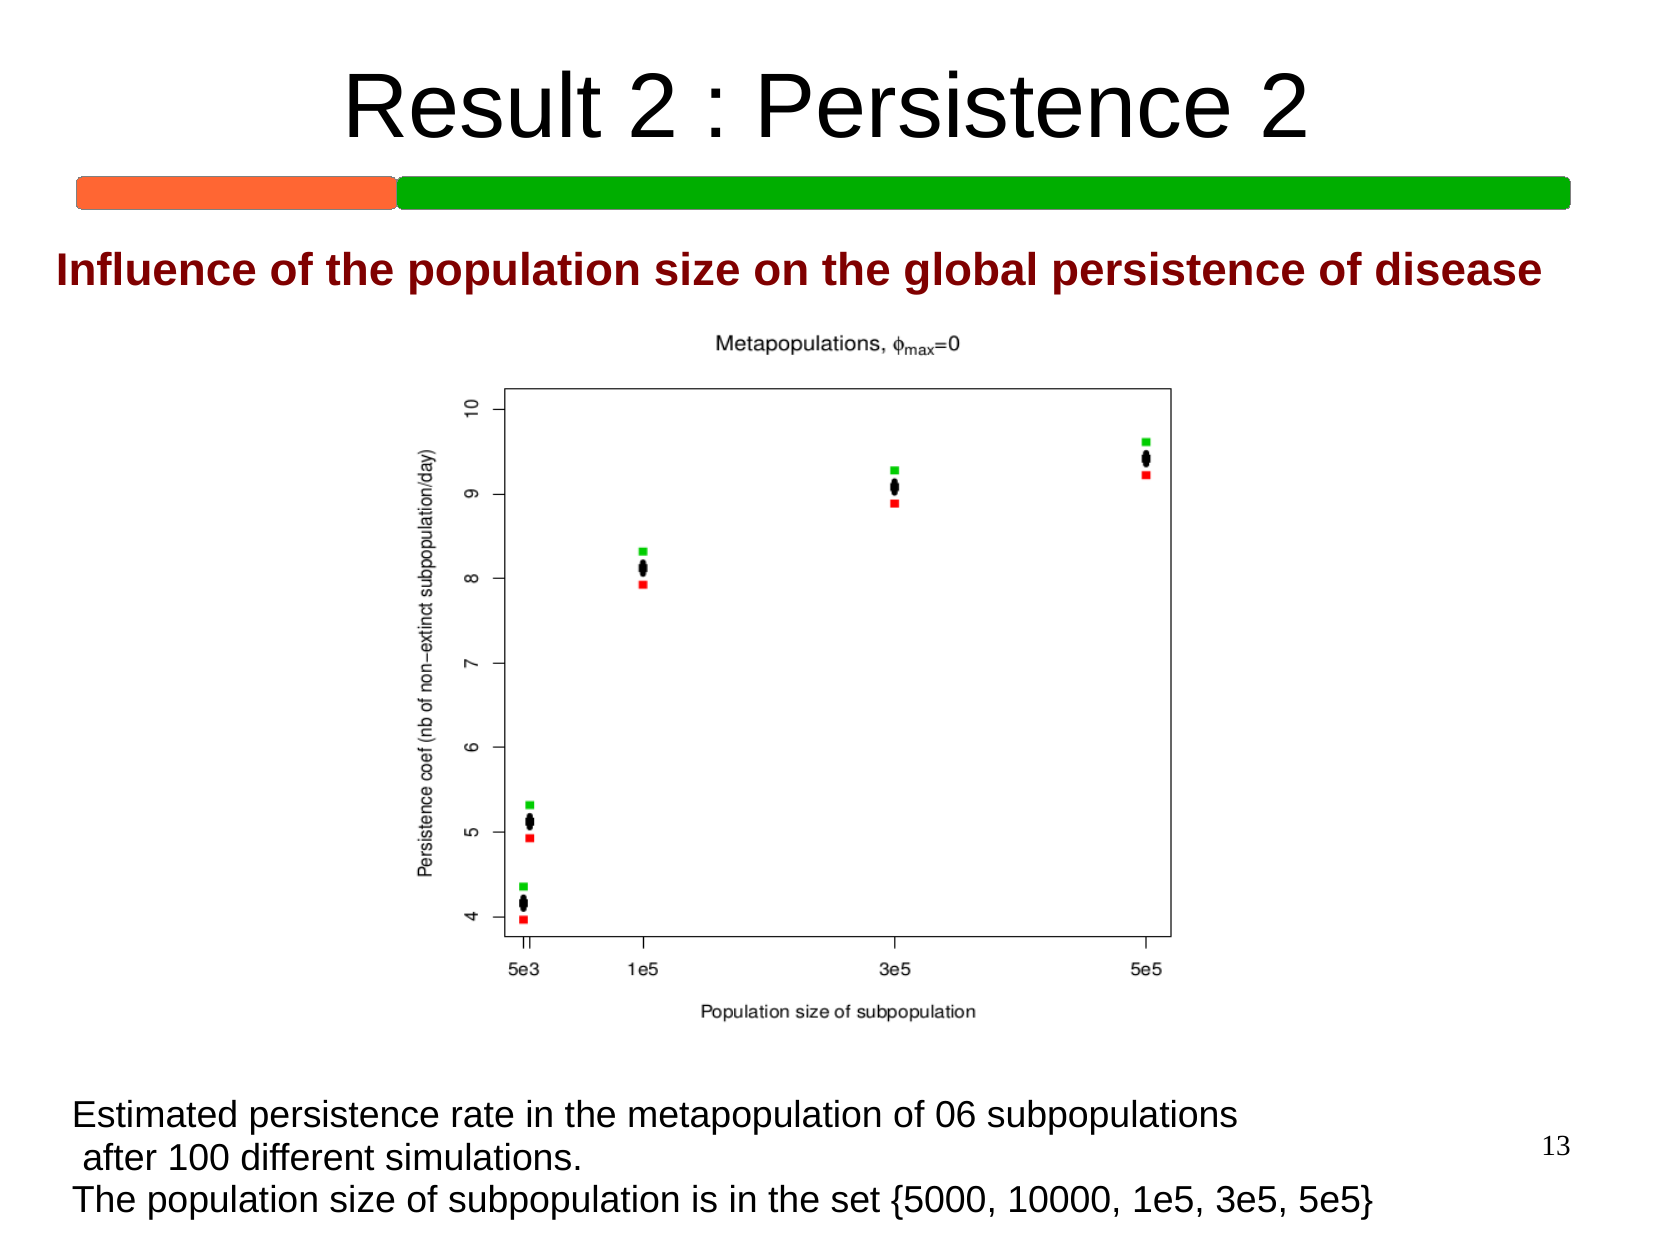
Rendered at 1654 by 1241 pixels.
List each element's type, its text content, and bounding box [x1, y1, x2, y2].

title Result 2 : Persistence 2 [82, 2, 1571, 180]
text_box [76, 176, 1571, 210]
text_box Estimated persistence rate in the metapopulation of 06 subpopulations after 100 different simulations. The population size of subpopulation is in the set {5000, 10000, 1e5, 3e5, 5e5} [57, 1086, 1389, 1228]
picture [413, 309, 1193, 1028]
text_box Influence of the population size on the global persistence of disease [41, 236, 1559, 304]
